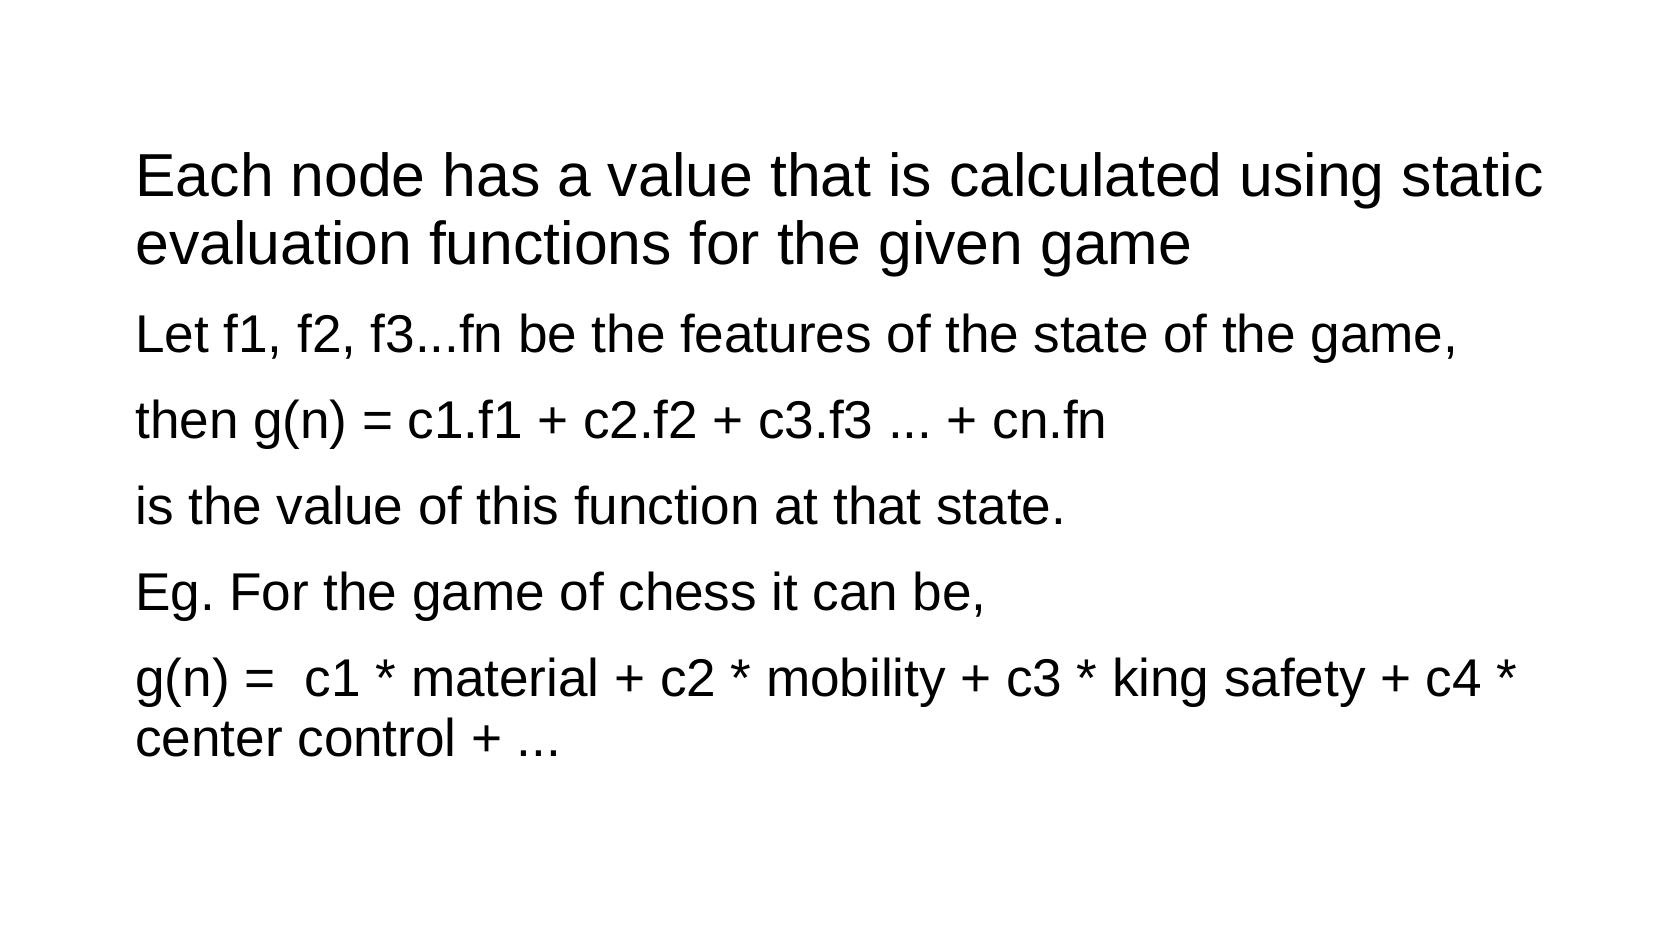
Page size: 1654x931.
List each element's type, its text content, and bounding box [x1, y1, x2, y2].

list Each node has a value that is calculated using static evaluation functions for the given game Let f1, f2, f3...fn be the features of the state of the game, then g(n) = c1.f1 + c2.f2 + c3.f3 ... + cn.fn is the value of this function at that state. Eg. For the game of chess it can be, g(n) = c1 * material + c2 * mobility + c3 * king safety + c4 * center control + ... [70, 141, 1560, 864]
